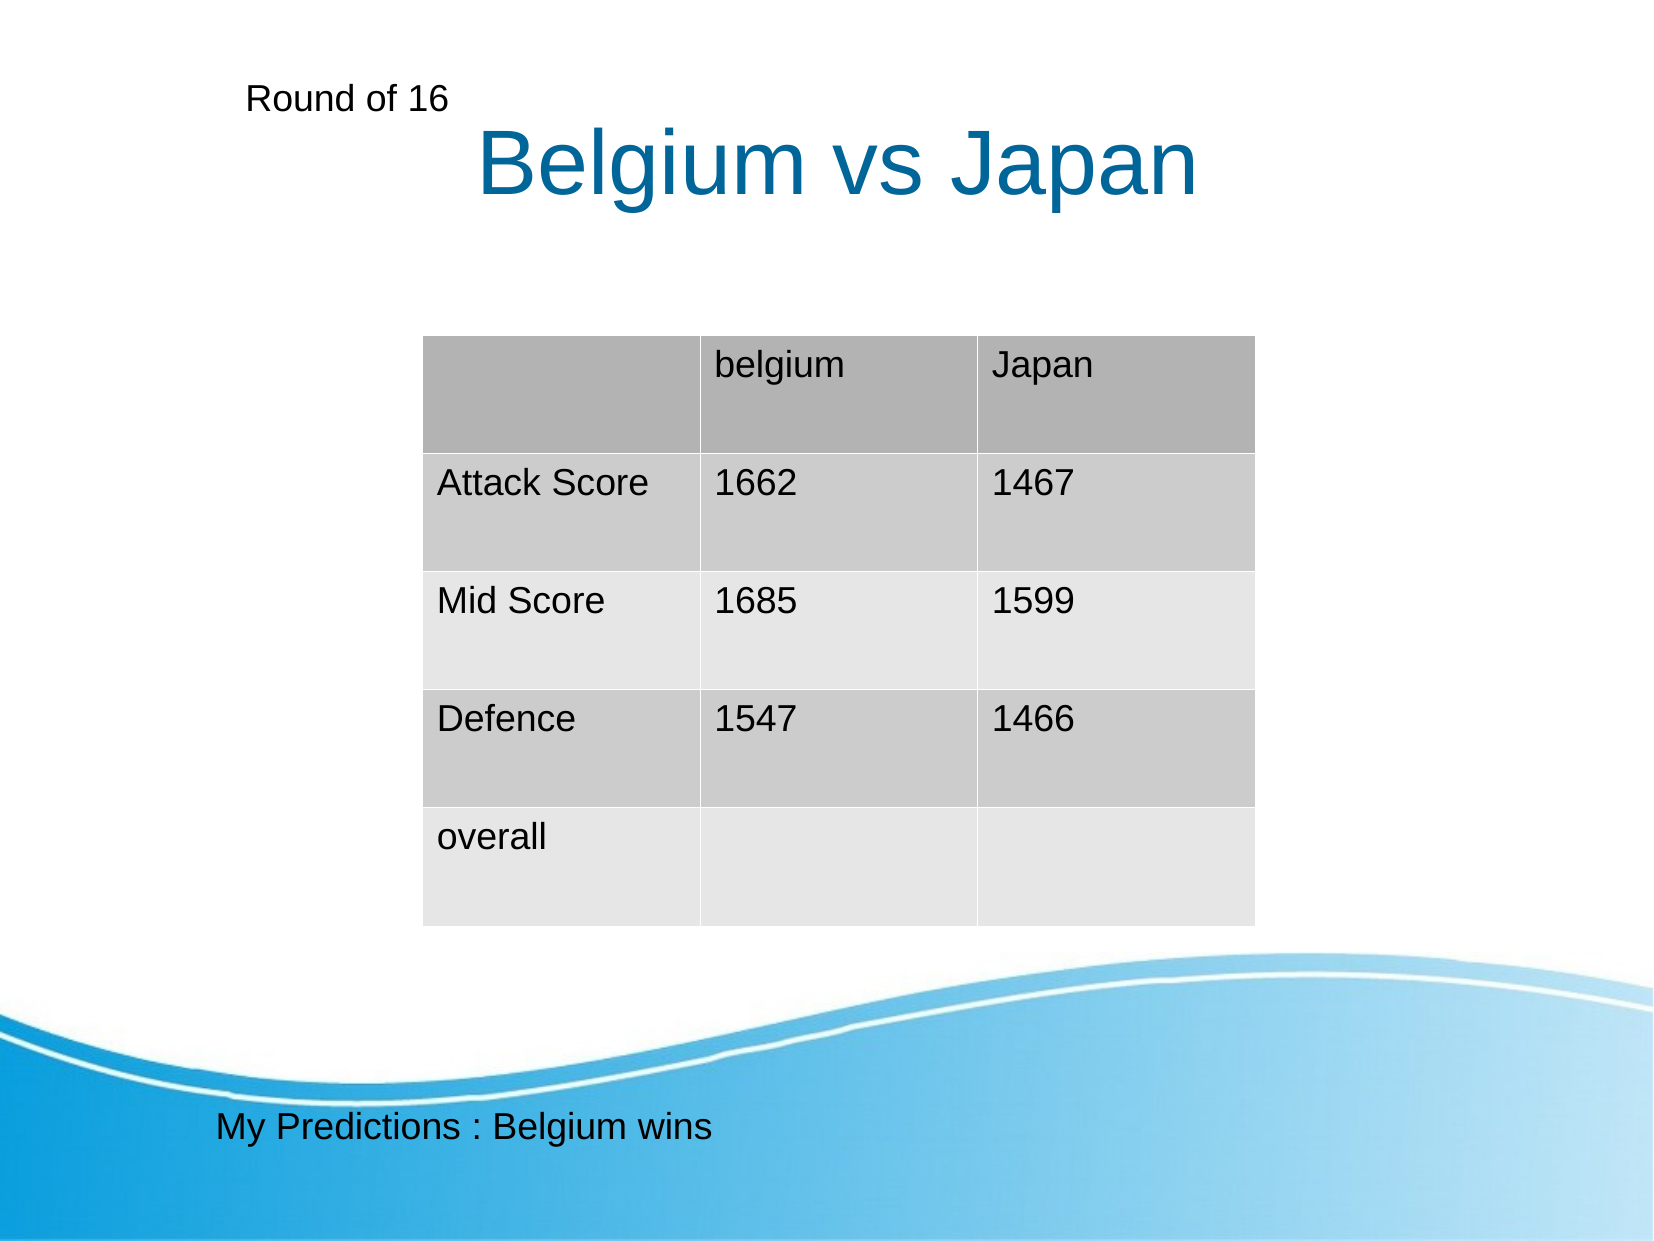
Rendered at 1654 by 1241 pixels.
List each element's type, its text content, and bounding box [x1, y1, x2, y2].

table_cell Mid Score [423, 572, 700, 689]
table_header [423, 336, 700, 453]
table_cell [701, 808, 977, 926]
text_box My Predictions : Belgium wins [200, 1098, 739, 1149]
table_cell 1467 [978, 454, 1255, 571]
table_cell overall [423, 808, 700, 926]
table_cell Defence [423, 690, 700, 807]
table_cell 1662 [701, 454, 977, 571]
table_cell 1547 [701, 690, 977, 807]
table_cell [978, 808, 1255, 926]
table_cell 1685 [701, 572, 977, 689]
title Belgium vs Japan [94, 59, 1583, 267]
picture [0, 952, 1654, 1241]
table_cell Attack Score [423, 454, 700, 571]
table_cell 1599 [978, 572, 1255, 689]
text_box Round of 16 [230, 69, 465, 120]
table_header Japan [978, 336, 1255, 453]
table_header belgium [701, 336, 977, 453]
table_cell 1466 [978, 690, 1255, 807]
